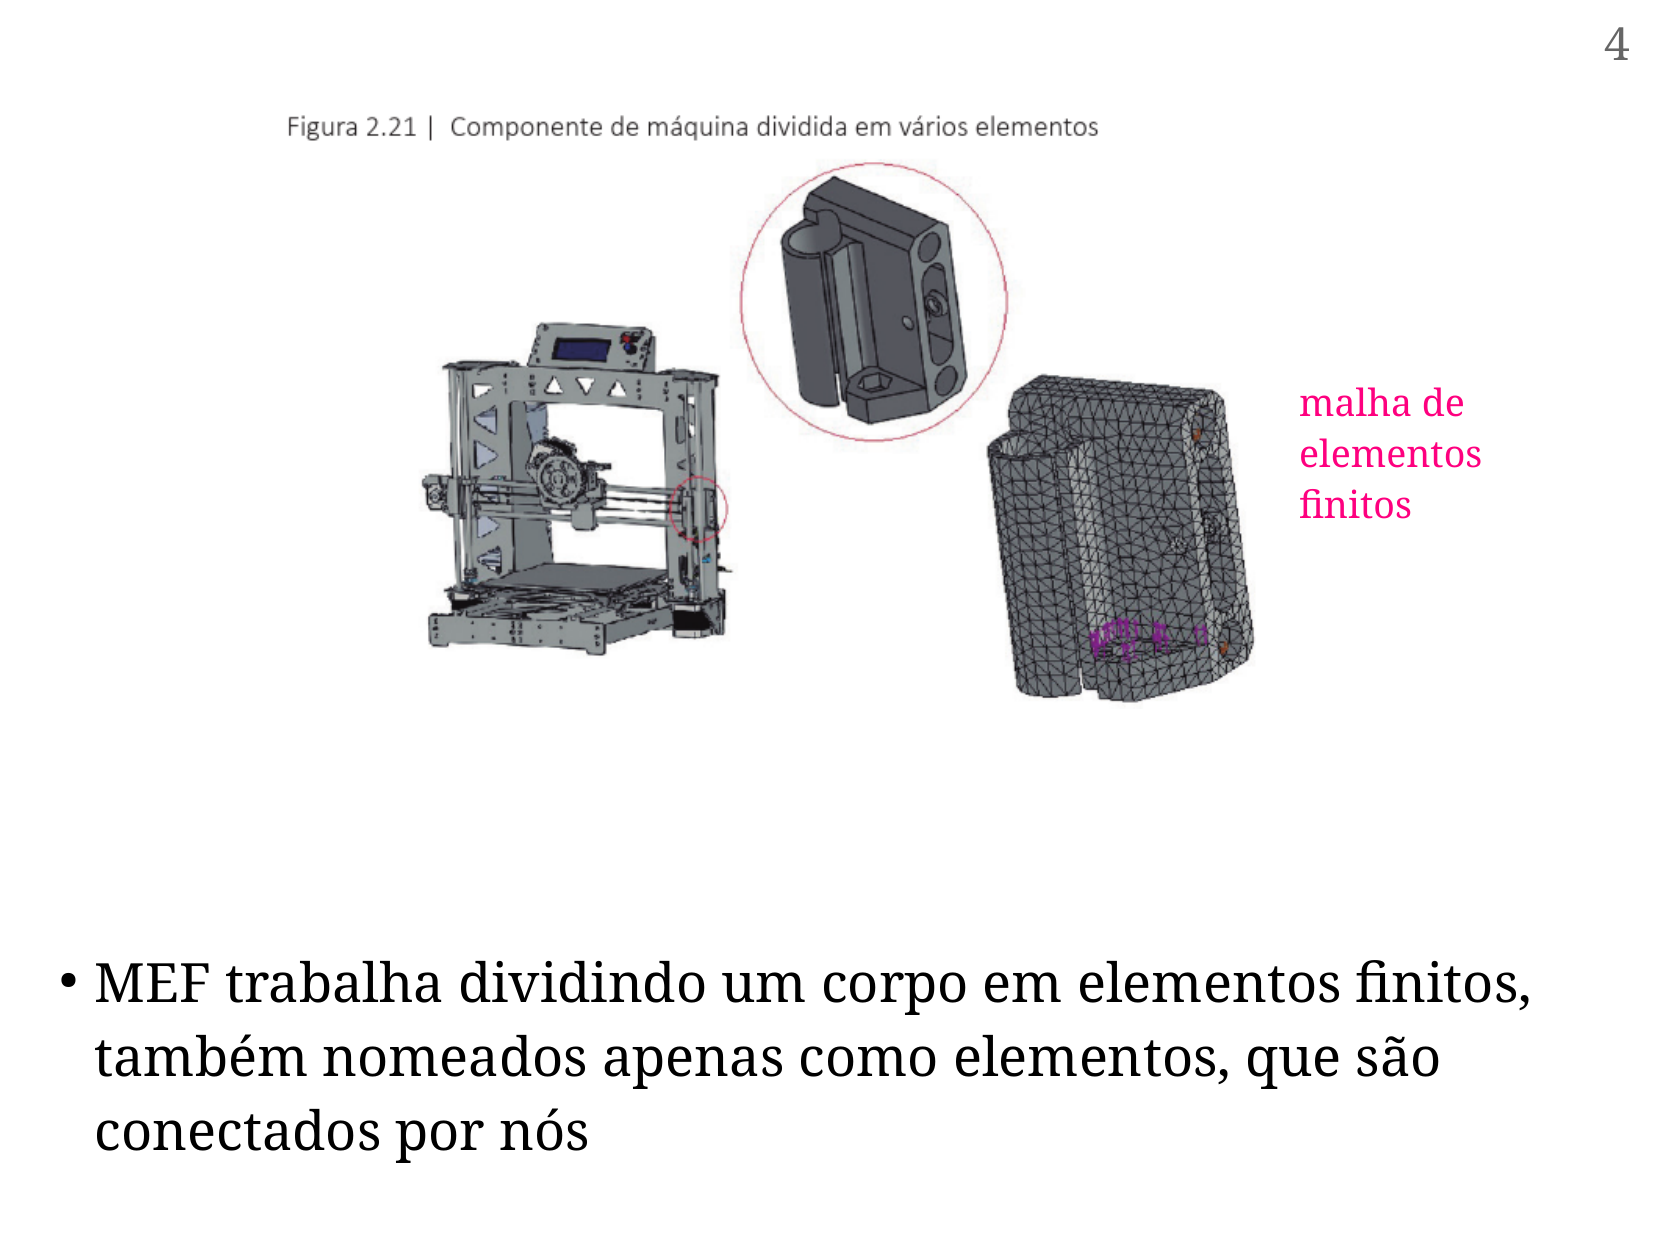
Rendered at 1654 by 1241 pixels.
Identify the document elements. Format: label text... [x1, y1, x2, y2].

picture [280, 111, 1265, 709]
list MEF trabalha dividindo um corpo em elementos finitos, também nomeados apenas como elementos, que são conectados por nós [59, 944, 1595, 1211]
text_box malha de elementos finitos [1284, 369, 1610, 537]
